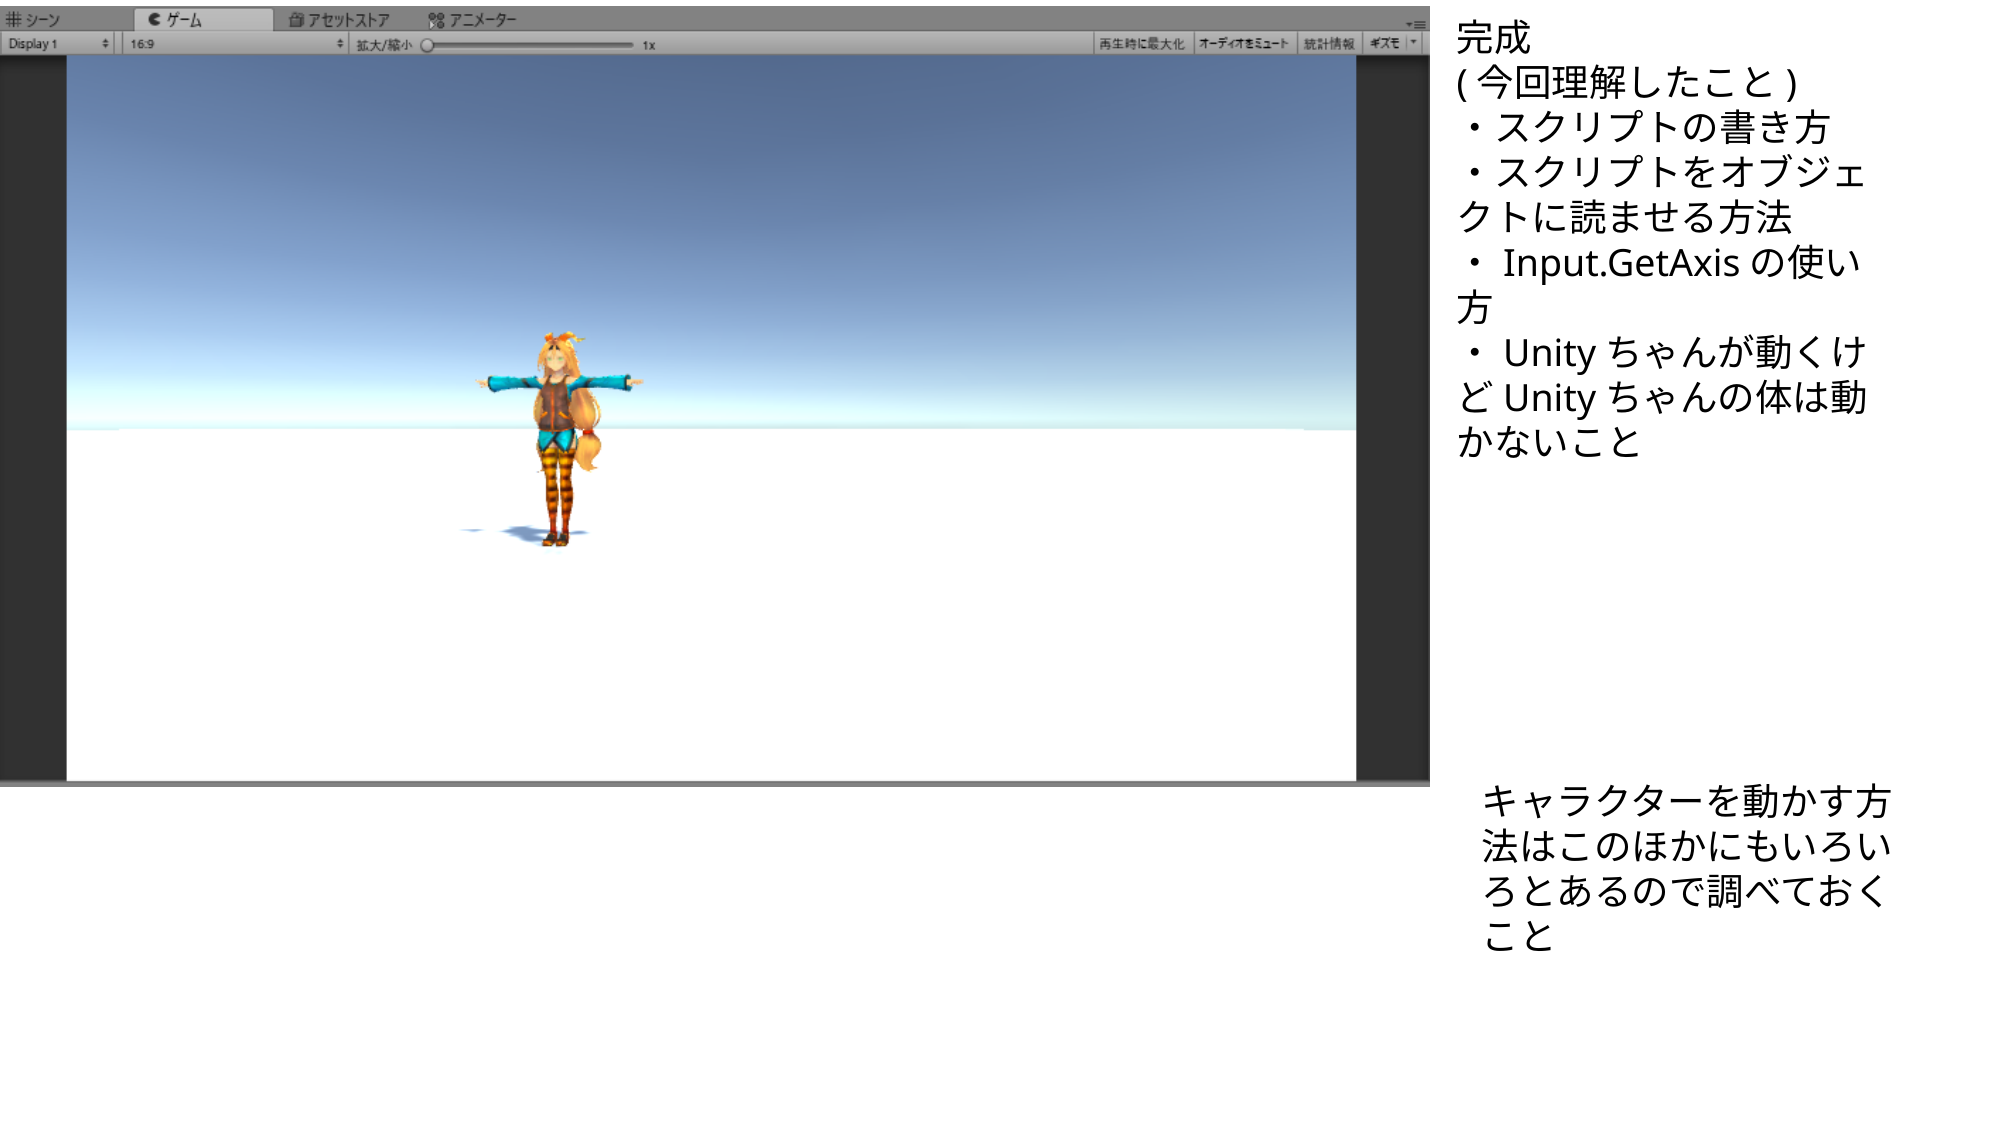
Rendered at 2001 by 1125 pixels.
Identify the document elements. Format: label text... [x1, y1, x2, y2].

text_box キャラクターを動かす方法はこのほかにもいろいろとあるので調べておくこと [1466, 770, 1936, 968]
picture [0, 6, 1430, 787]
text_box 完成 (今回理解したこと) ・スクリプトの書き方 ・スクリプトをオブジェクトに読ませる方法 ・Input.GetAxisの使い方 ・Unityちゃんが動くけどUnityちゃんの体は動かないこと [1441, 6, 1911, 476]
